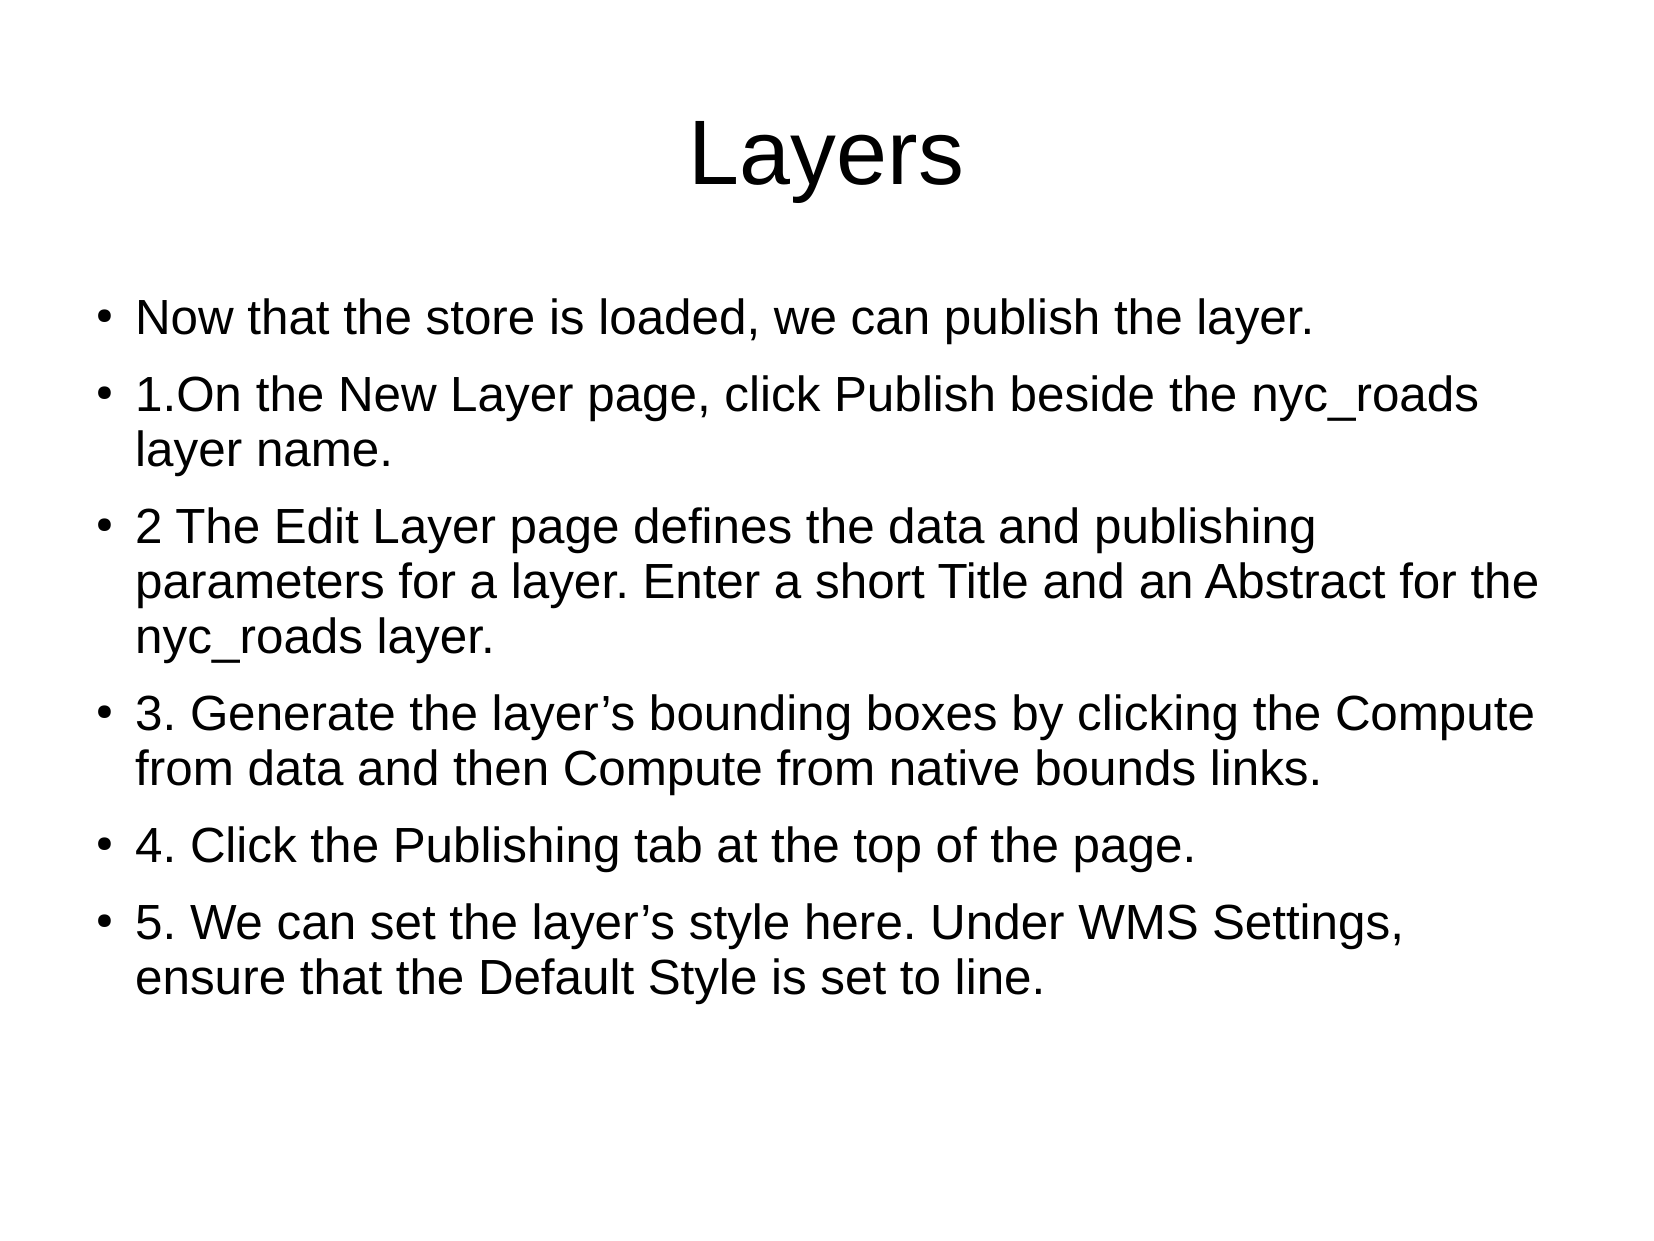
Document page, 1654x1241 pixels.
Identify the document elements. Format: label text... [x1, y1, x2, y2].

title Layers [82, 49, 1571, 257]
list Now that the store is loaded, we can publish the layer. 1.On the New Layer page, click Publish beside the nyc_roads layer name. 2 The Edit Layer page defines the data and publishing parameters for a layer. Enter a short Title and an Abstract for the nyc_roads layer. 3. Generate the layer’s bounding boxes by clicking the Compute from data and then Compute from native bounds links. 4. Click the Publishing tab at the top of the page. 5. We can set the layer’s style here. Under WMS Settings, ensure that the Default Style is set to line. [82, 290, 1571, 1010]
